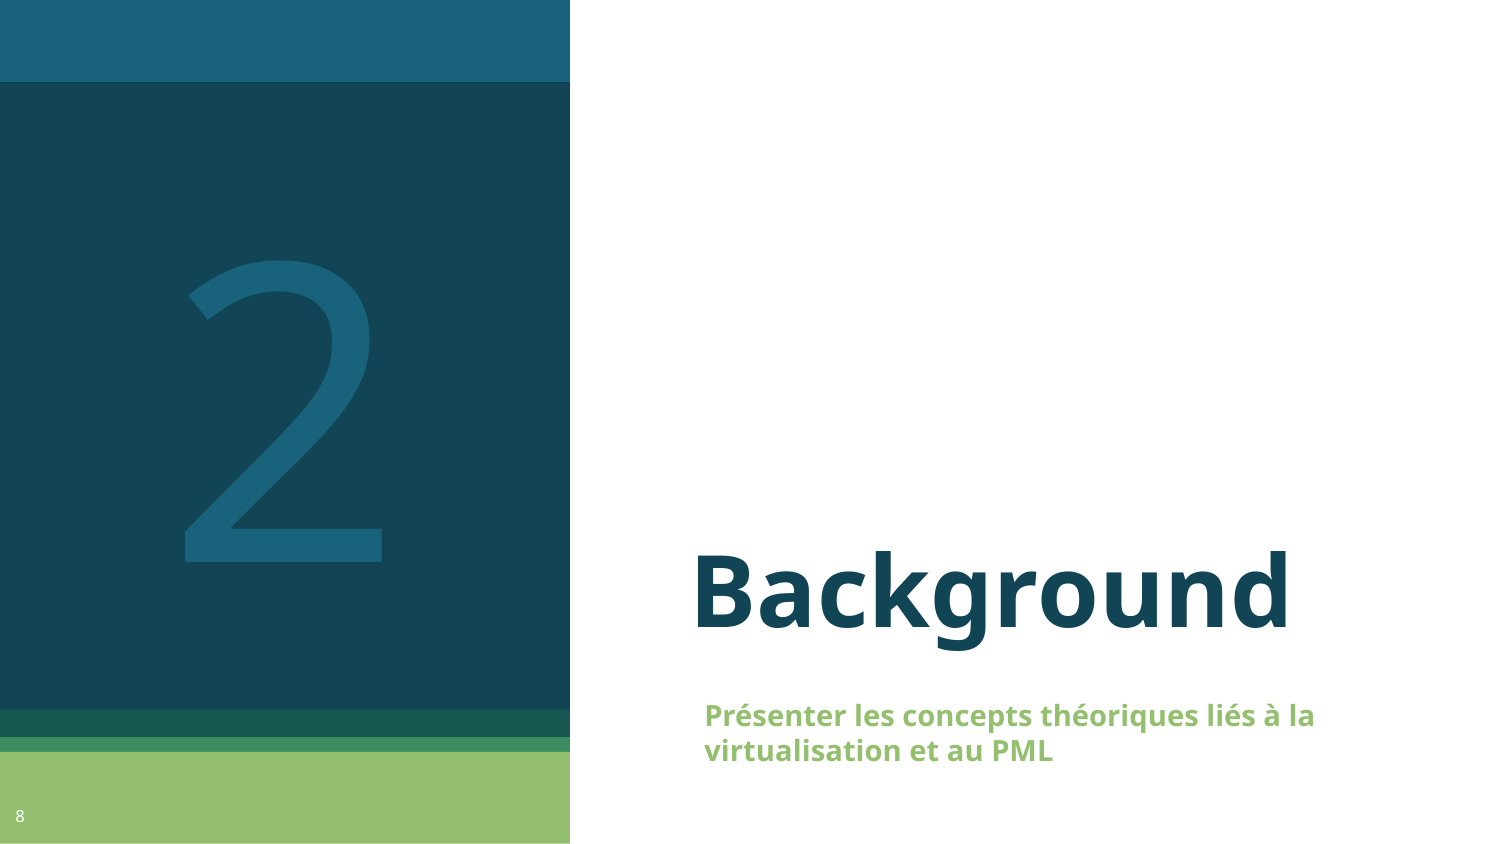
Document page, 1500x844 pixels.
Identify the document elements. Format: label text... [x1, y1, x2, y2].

slide_number <numéro> [0, 790, 49, 844]
subtitle Présenter les concepts théoriques liés à la virtualisation et au PML [689, 682, 1467, 791]
text_box 2 [0, 82, 570, 709]
title Background [674, 472, 1414, 663]
